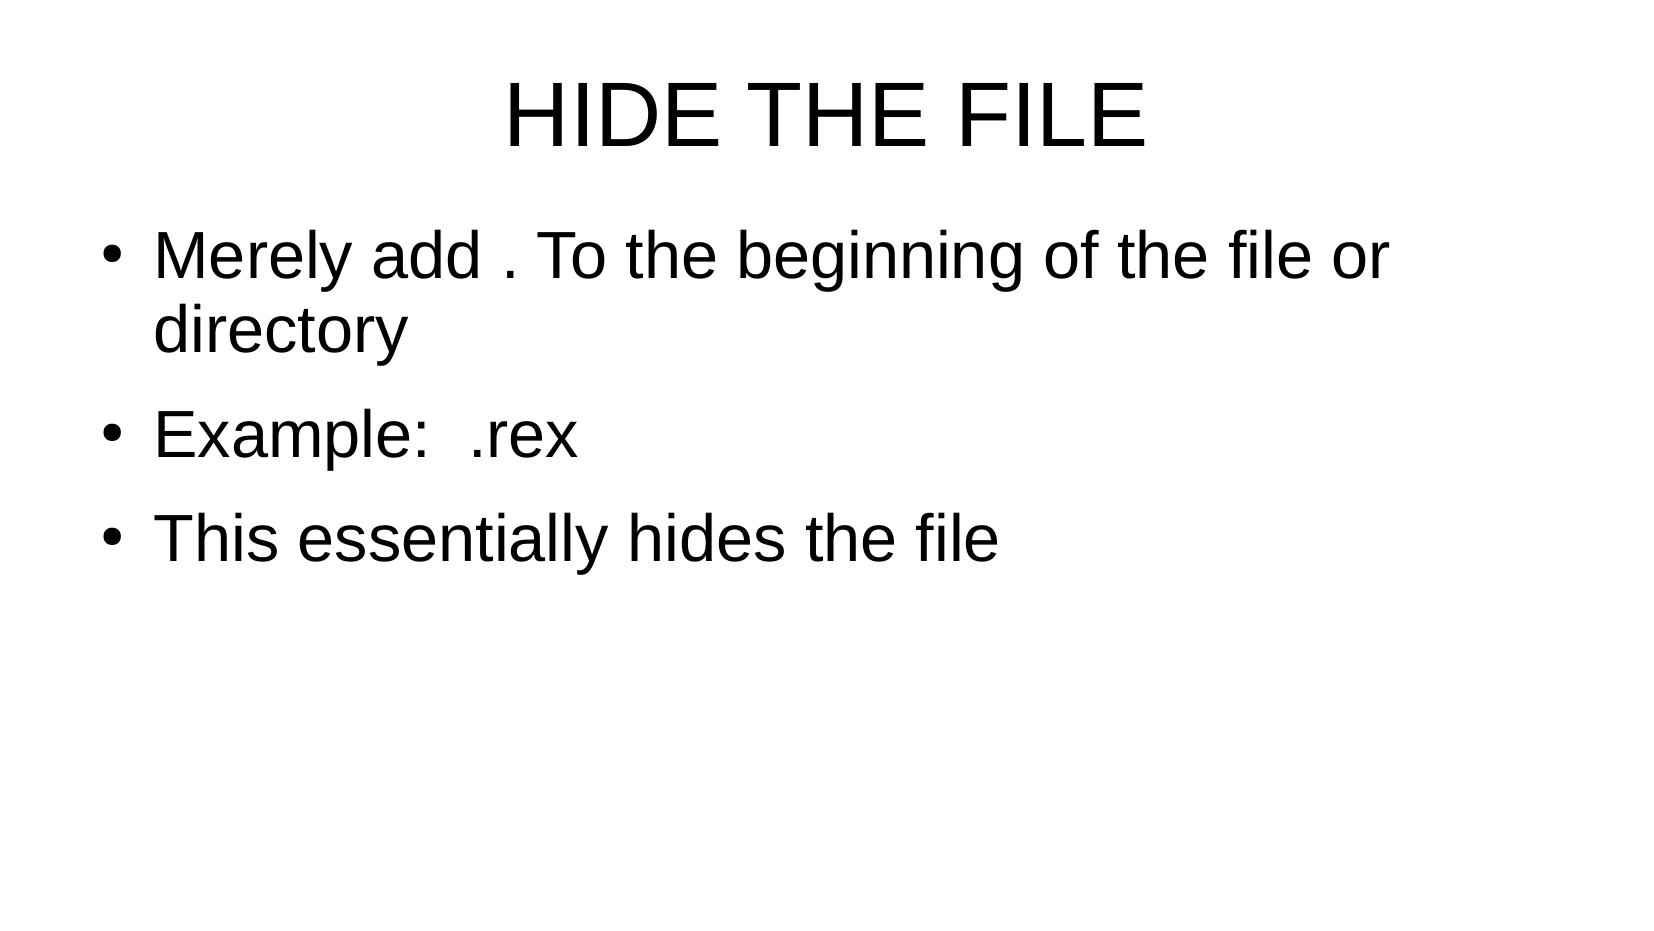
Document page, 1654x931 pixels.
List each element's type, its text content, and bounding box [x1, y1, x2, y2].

list Merely add . To the beginning of the file or directory Example: .rex This essentially hides the file [82, 217, 1571, 758]
title HIDE THE FILE [82, 37, 1571, 193]
